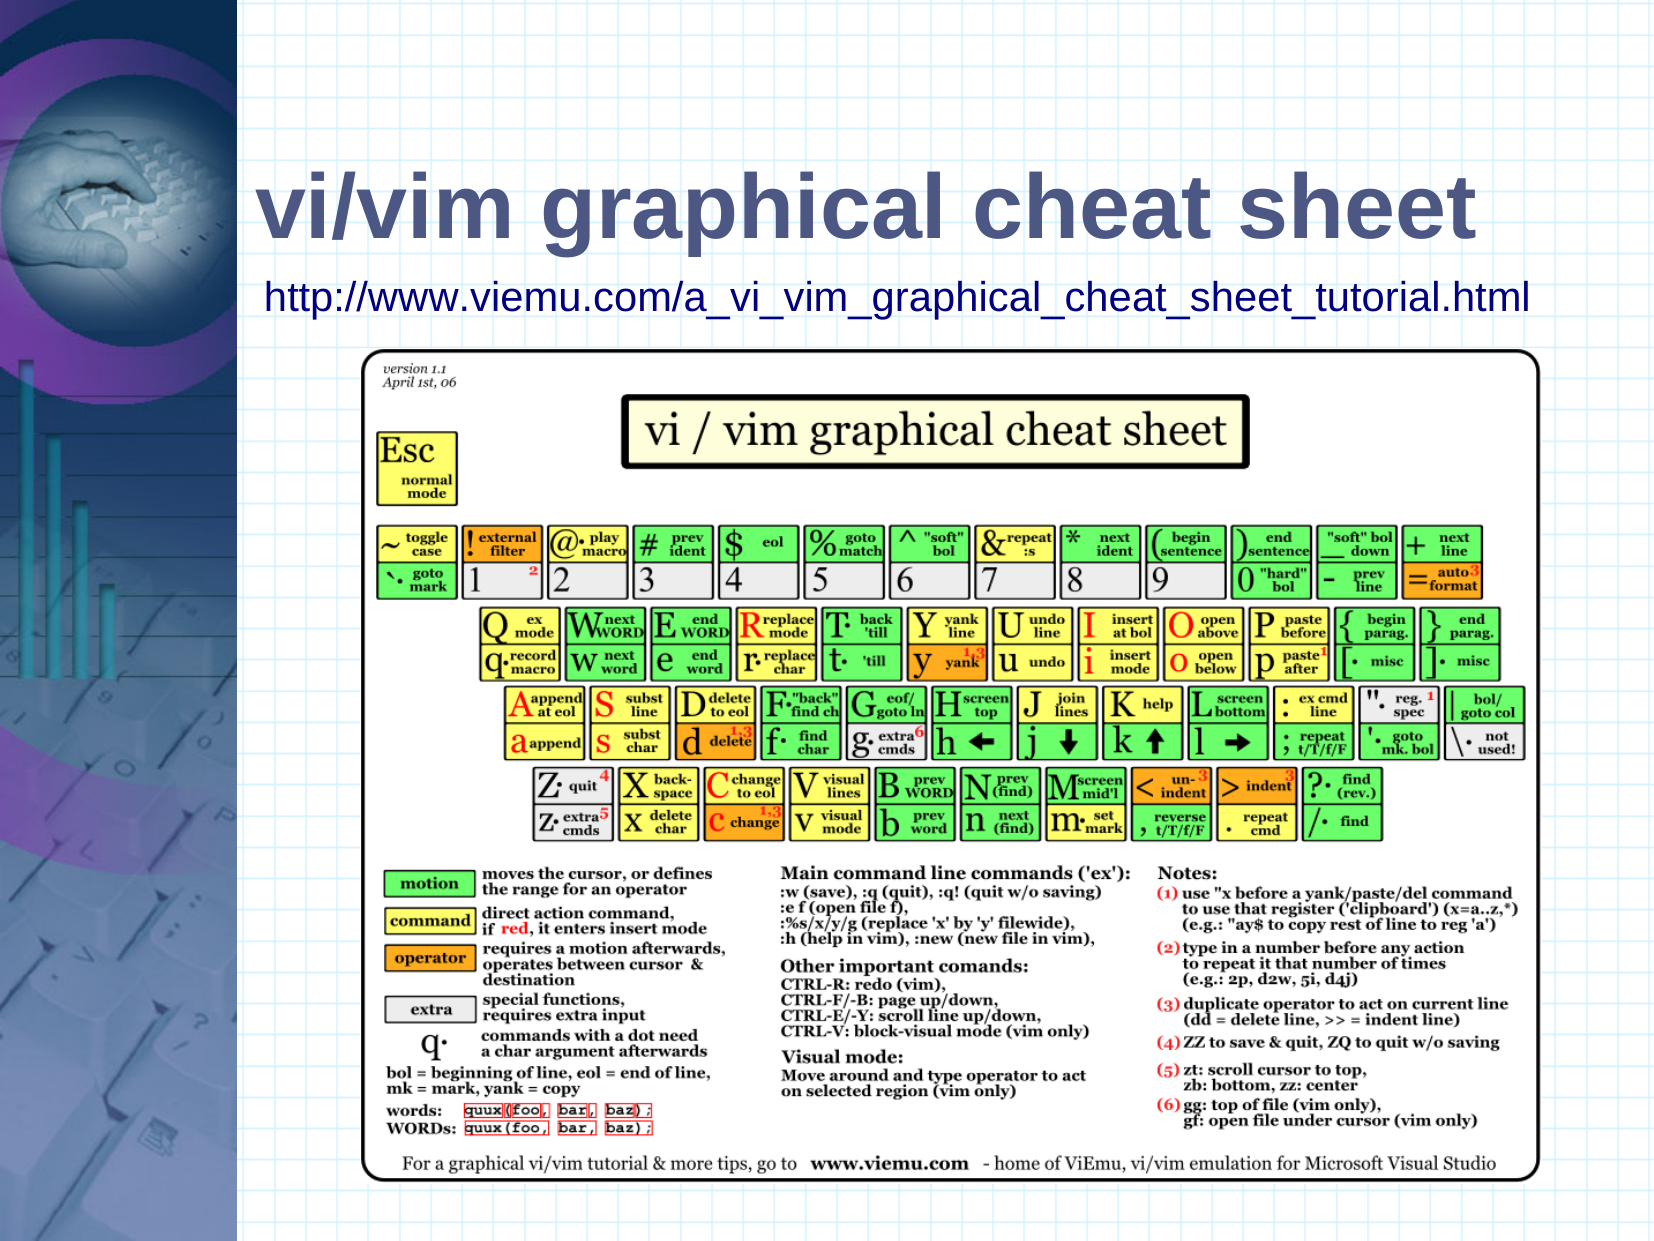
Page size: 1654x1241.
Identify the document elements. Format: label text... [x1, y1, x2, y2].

list http://www.viemu.com/a_vi_vim_graphical_cheat_sheet_tutorial.html [254, 273, 1640, 343]
picture [0, 0, 1654, 1241]
title vi/vim graphical cheat sheet [254, 110, 1640, 273]
